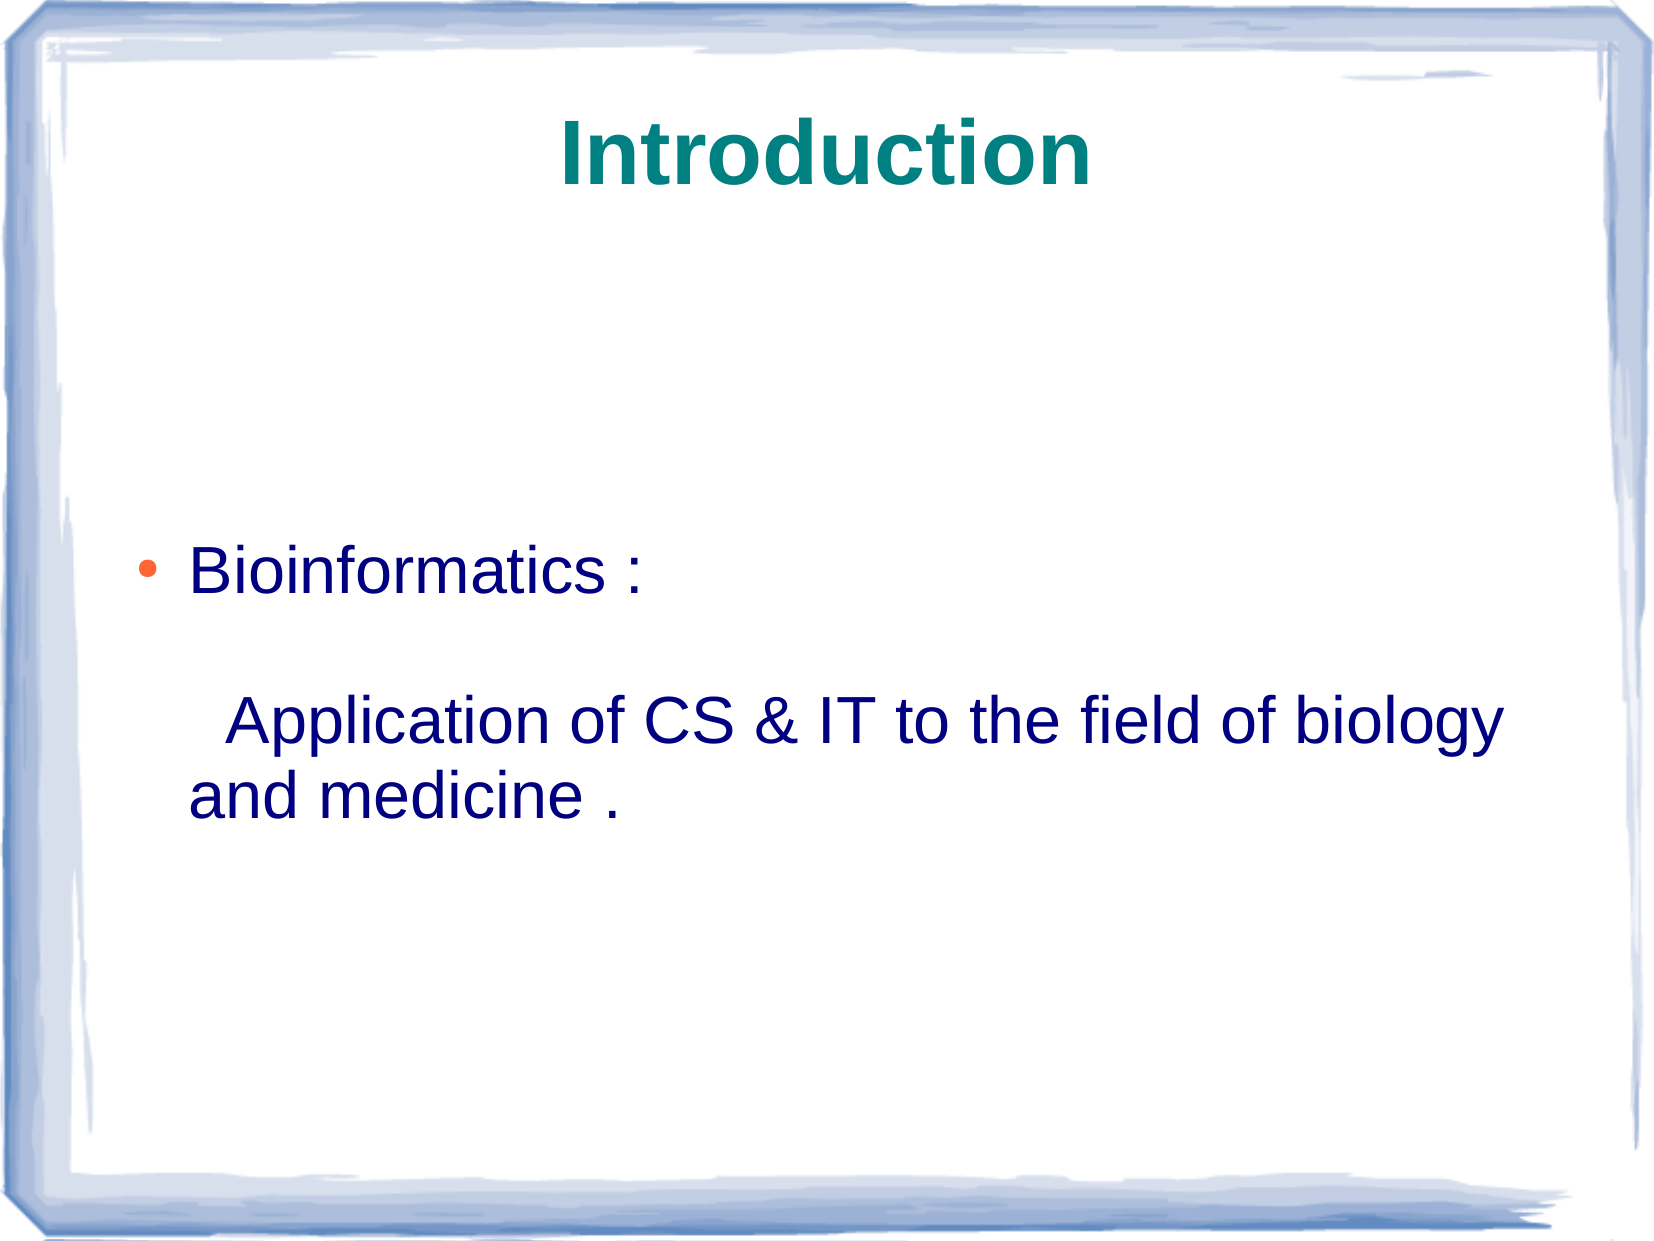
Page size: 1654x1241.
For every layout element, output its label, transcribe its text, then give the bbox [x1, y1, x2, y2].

picture [0, 0, 1654, 1241]
list Bioinformatics : Application of CS & IT to the field of biology and medicine . [118, 324, 1571, 1144]
title Introduction [82, 49, 1571, 257]
